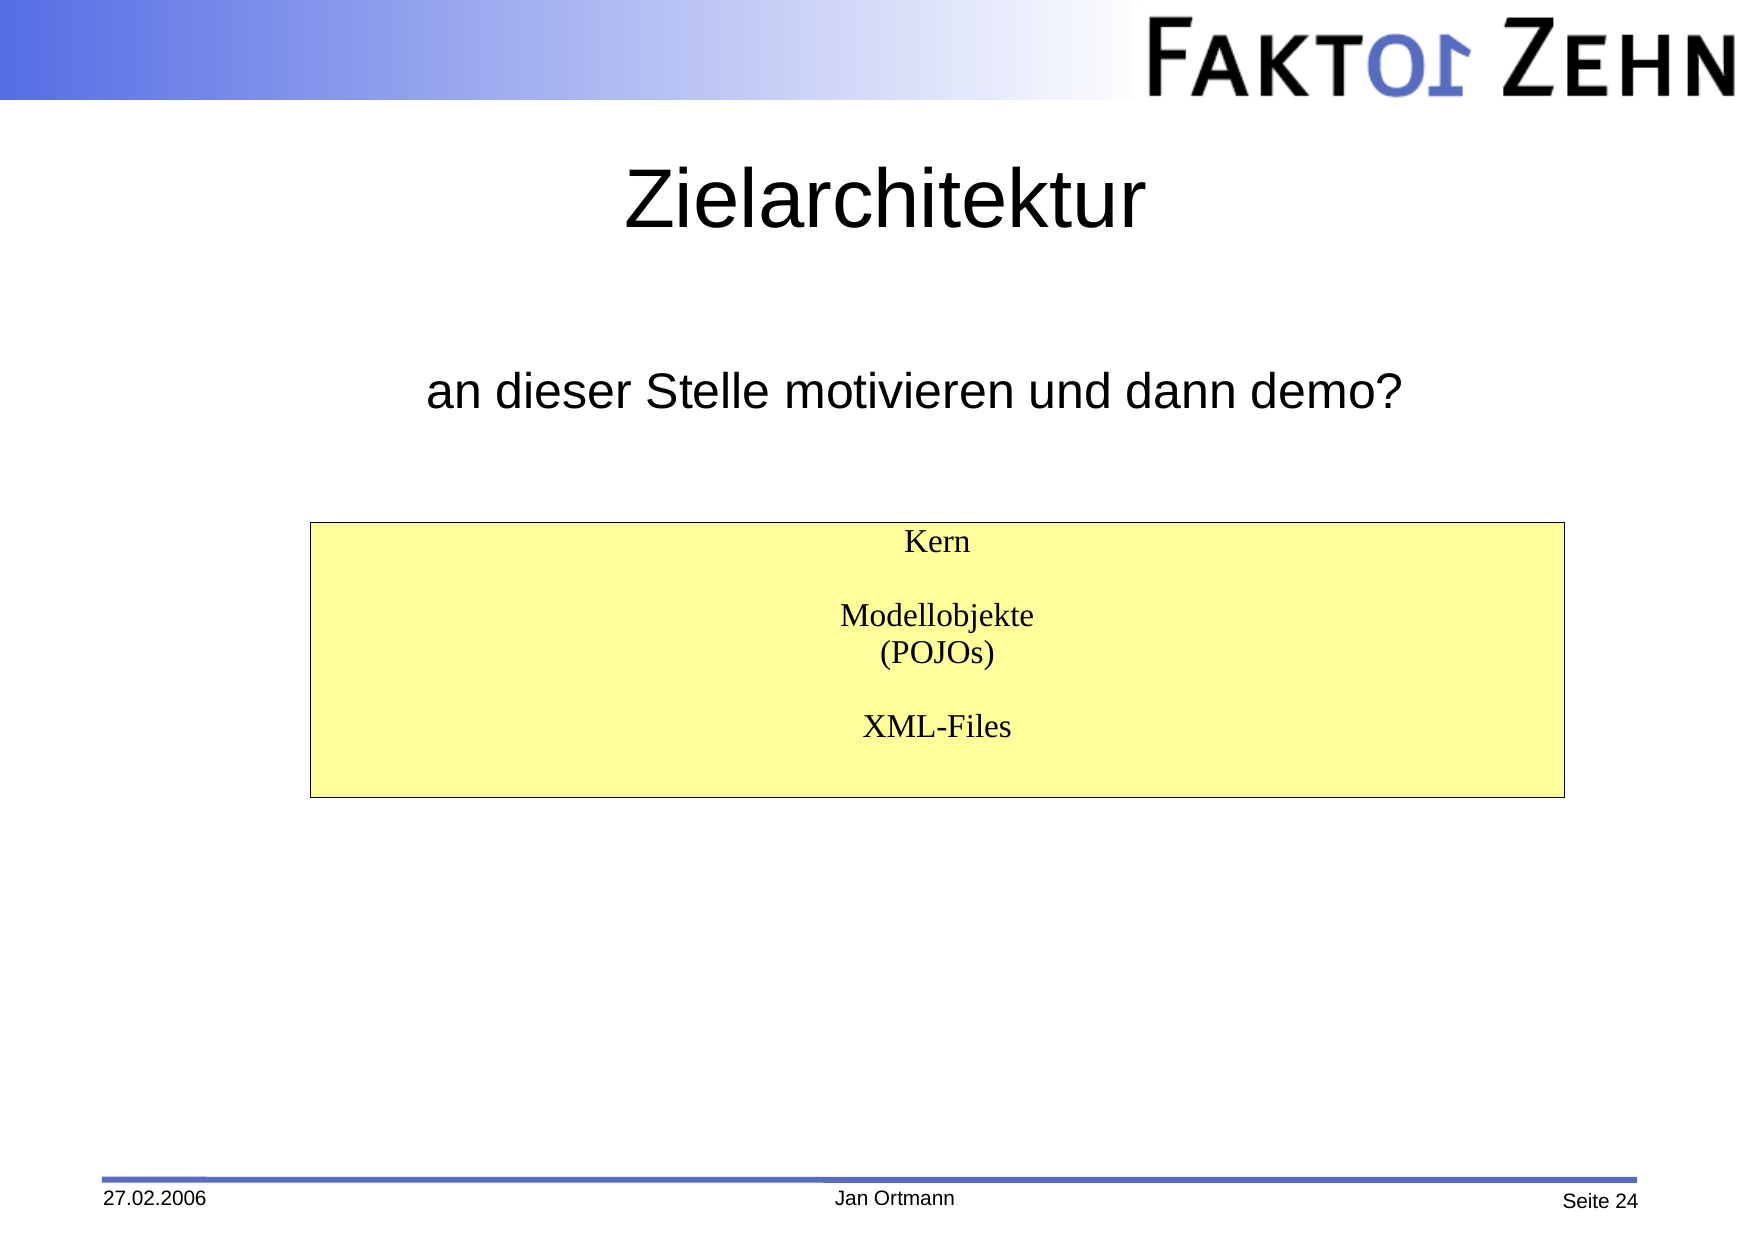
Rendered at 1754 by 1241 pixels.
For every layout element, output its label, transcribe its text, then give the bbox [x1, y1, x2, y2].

picture [1133, 2, 1749, 105]
text_box Kern Modellobjekte (POJOs) XML-Files [310, 522, 1565, 798]
title Zielarchitektur [132, 142, 1639, 349]
text_box an dieser Stelle motivieren und dann demo? [280, 339, 1551, 443]
